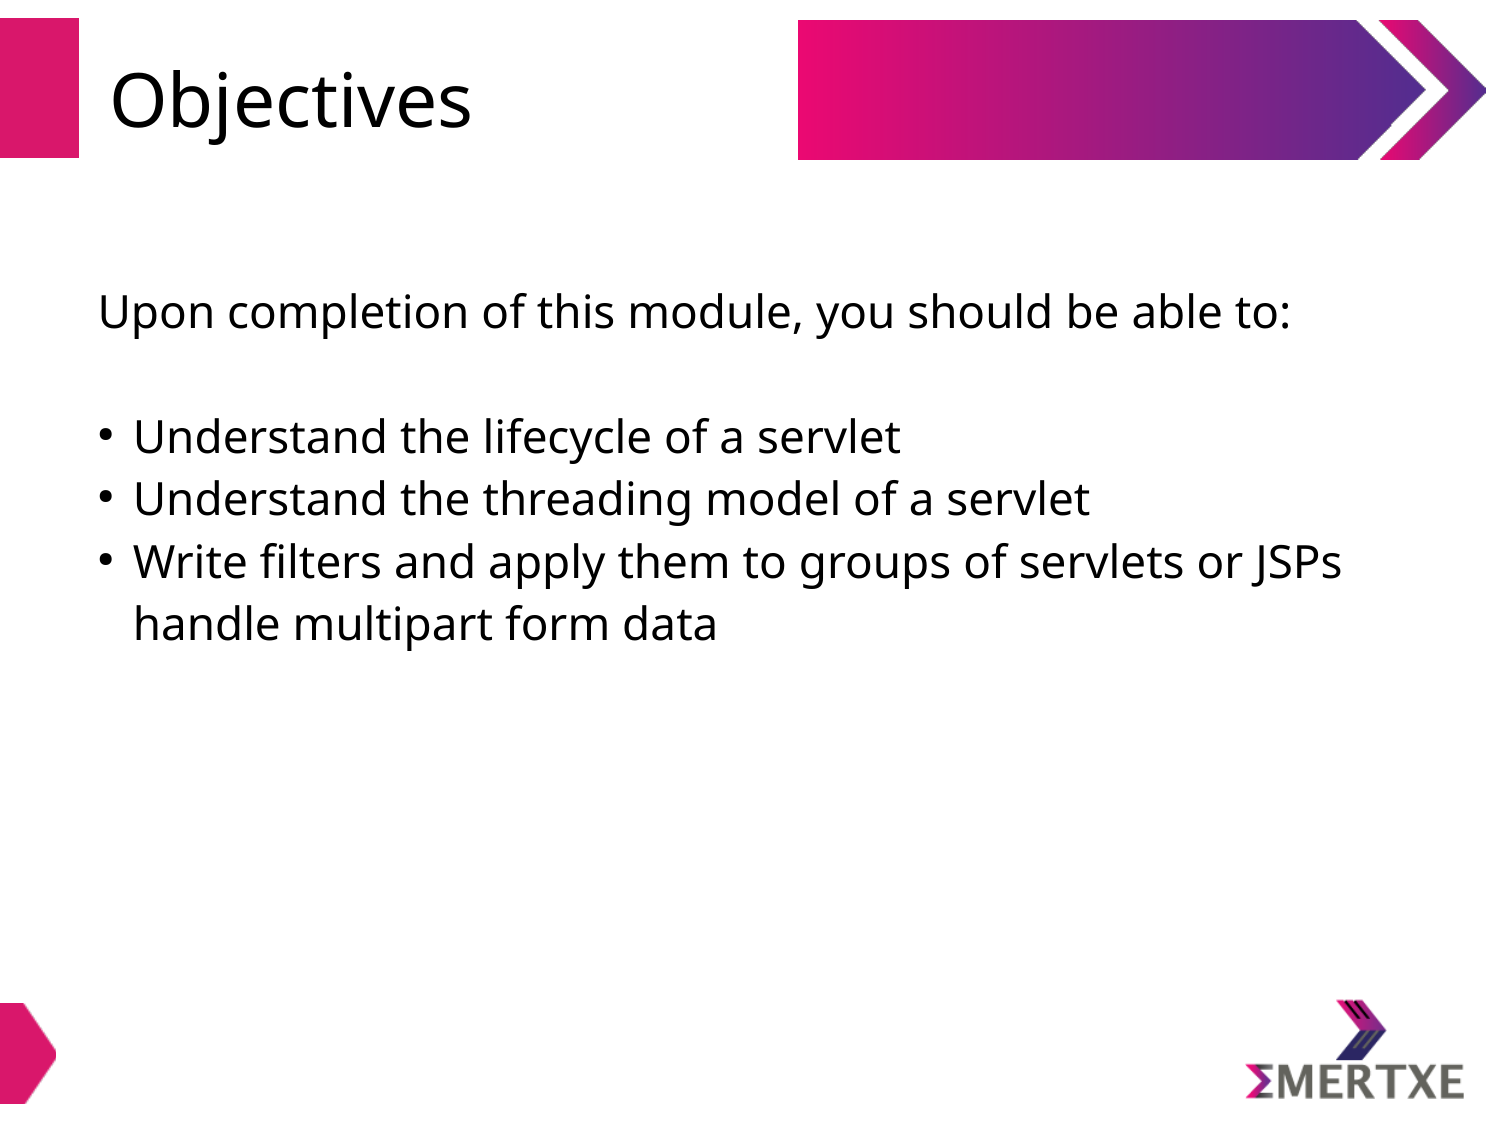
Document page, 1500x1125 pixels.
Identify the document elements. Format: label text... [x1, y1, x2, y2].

text_box Upon completion of this module, you should be able to: Understand the lifecycle of a servlet Understand the threading model of a servlet Write filters and apply them to groups of servlets or JSPs handle multipart form data [82, 271, 1371, 713]
picture [1245, 996, 1465, 1099]
text_box Objectives [94, 39, 768, 142]
picture [798, 20, 1486, 160]
